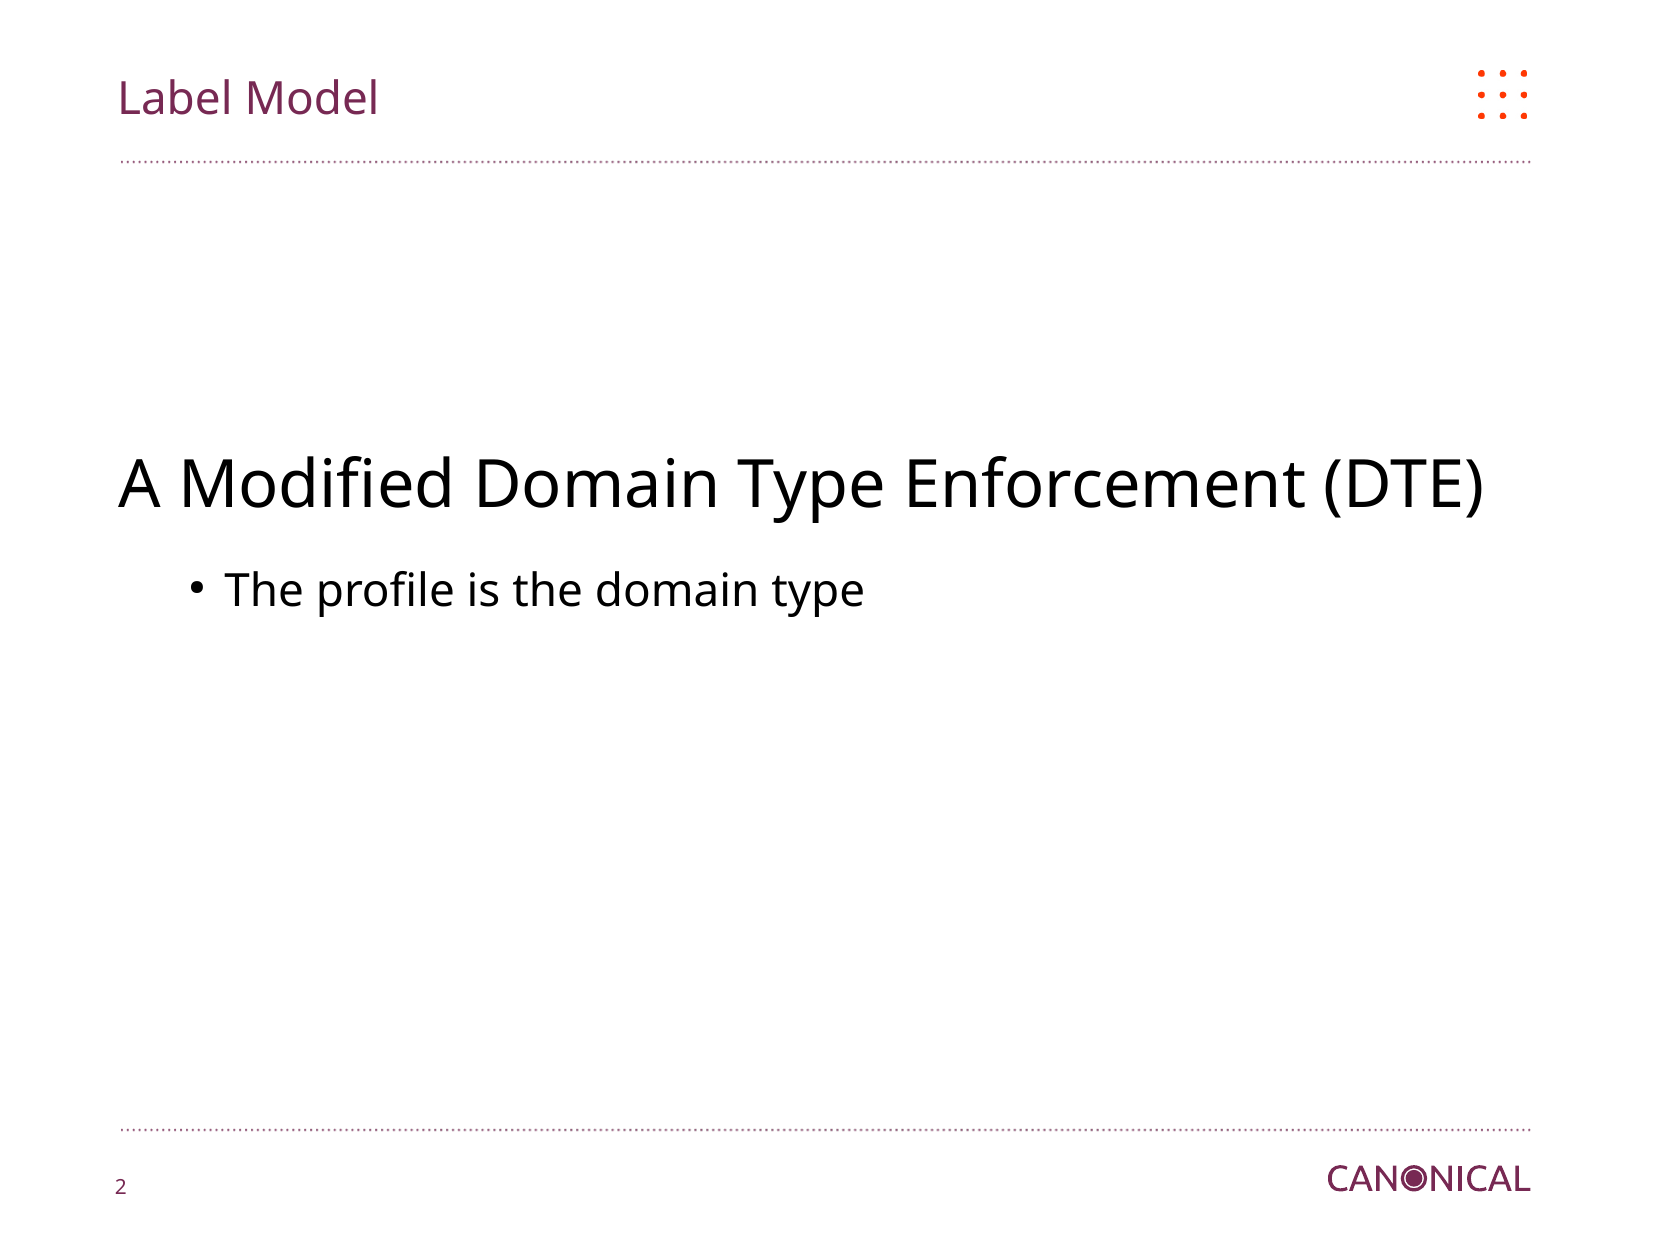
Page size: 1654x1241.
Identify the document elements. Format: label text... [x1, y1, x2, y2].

title Label Model [117, 71, 1447, 123]
picture [111, 1127, 1533, 1134]
list A Modified Domain Type Enforcement (DTE) The profile is the domain type [118, 413, 1595, 677]
picture [1478, 70, 1527, 119]
picture [111, 159, 1533, 166]
